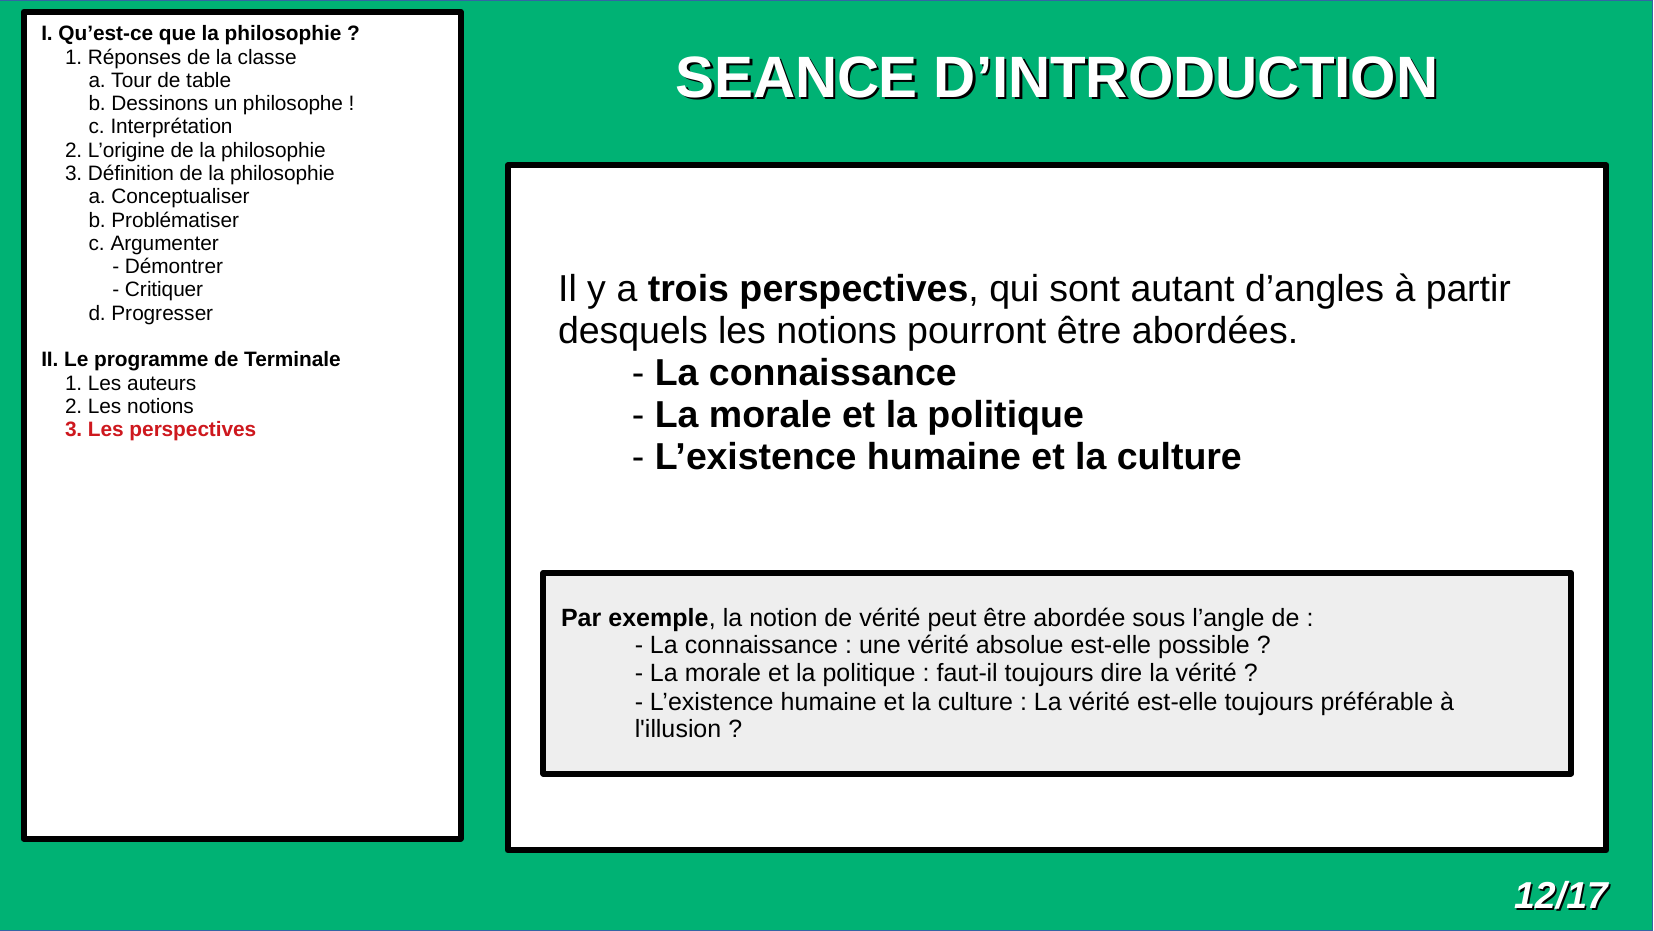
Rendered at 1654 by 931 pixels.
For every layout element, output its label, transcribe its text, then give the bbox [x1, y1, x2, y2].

text_box Par exemple, la notion de vérité peut être abordée sous l’angle de : - La connaissance : une vérité absolue est-elle possible ? - La morale et la politique : faut-il toujours dire la vérité ? - L’existence humaine et la culture : La vérité est-elle toujours préférable à l'illusion ? [543, 572, 1571, 774]
text_box SEANCE D’INTRODUCTION [507, 0, 1607, 154]
text_box <numéro>/17 [1464, 867, 1623, 931]
text_box [0, 0, 1653, 931]
text_box Il y a trois perspectives, qui sont autant d’angles à partir desquels les notions pourront être abordées. - La connaissance - La morale et la politique - L’existence humaine et la culture [543, 259, 1571, 485]
text_box I. Qu’est-ce que la philosophie ? 1. Réponses de la classe a. Tour de table b. Dessinons un philosophe ! c. Interprétation 2. L’origine de la philosophie 3. Définition de la philosophie a. Conceptualiser b. Problématiser c. Argumenter - Démontrer - Critiquer d. Progresser II. Le programme de Terminale 1. Les auteurs 2. Les notions 3. Les perspectives [23, 11, 461, 839]
